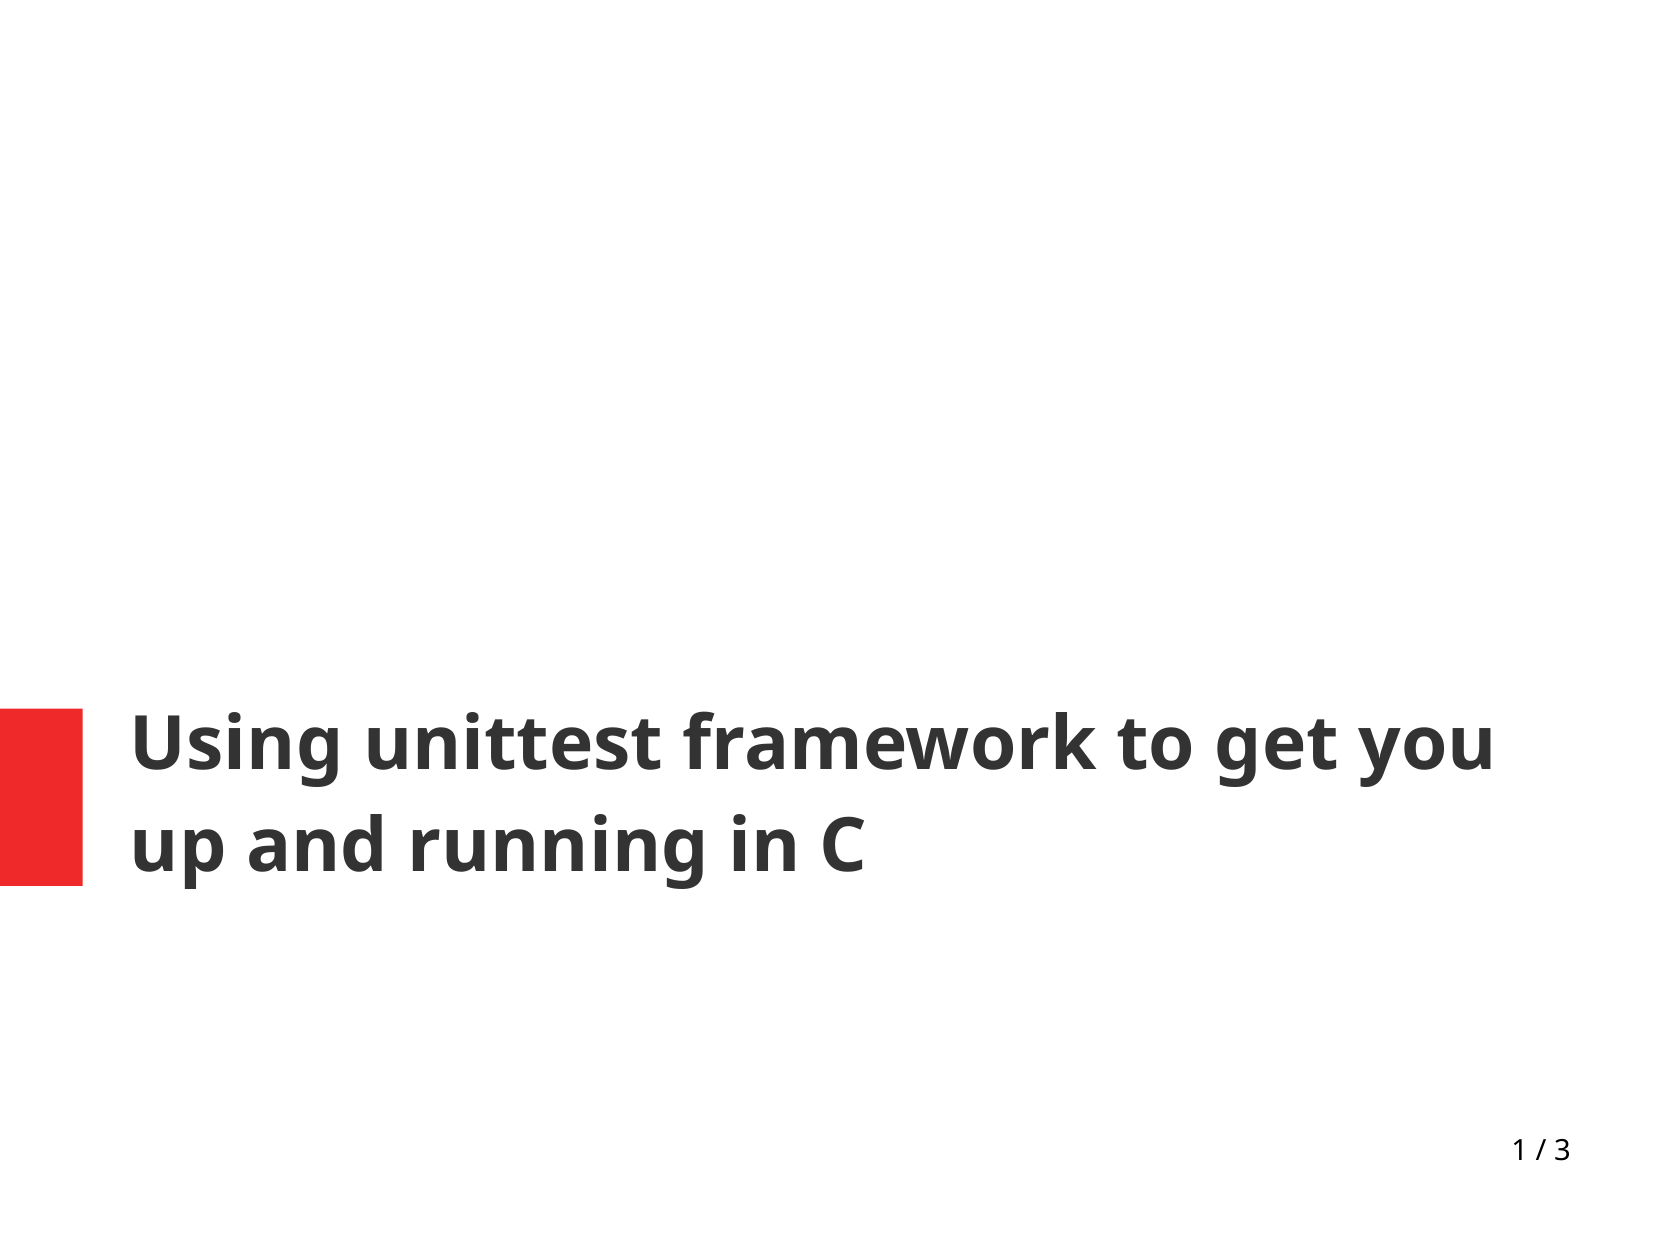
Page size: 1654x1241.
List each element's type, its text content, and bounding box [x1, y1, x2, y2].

title Using unittest framework to get you up and running in C [129, 655, 1536, 928]
